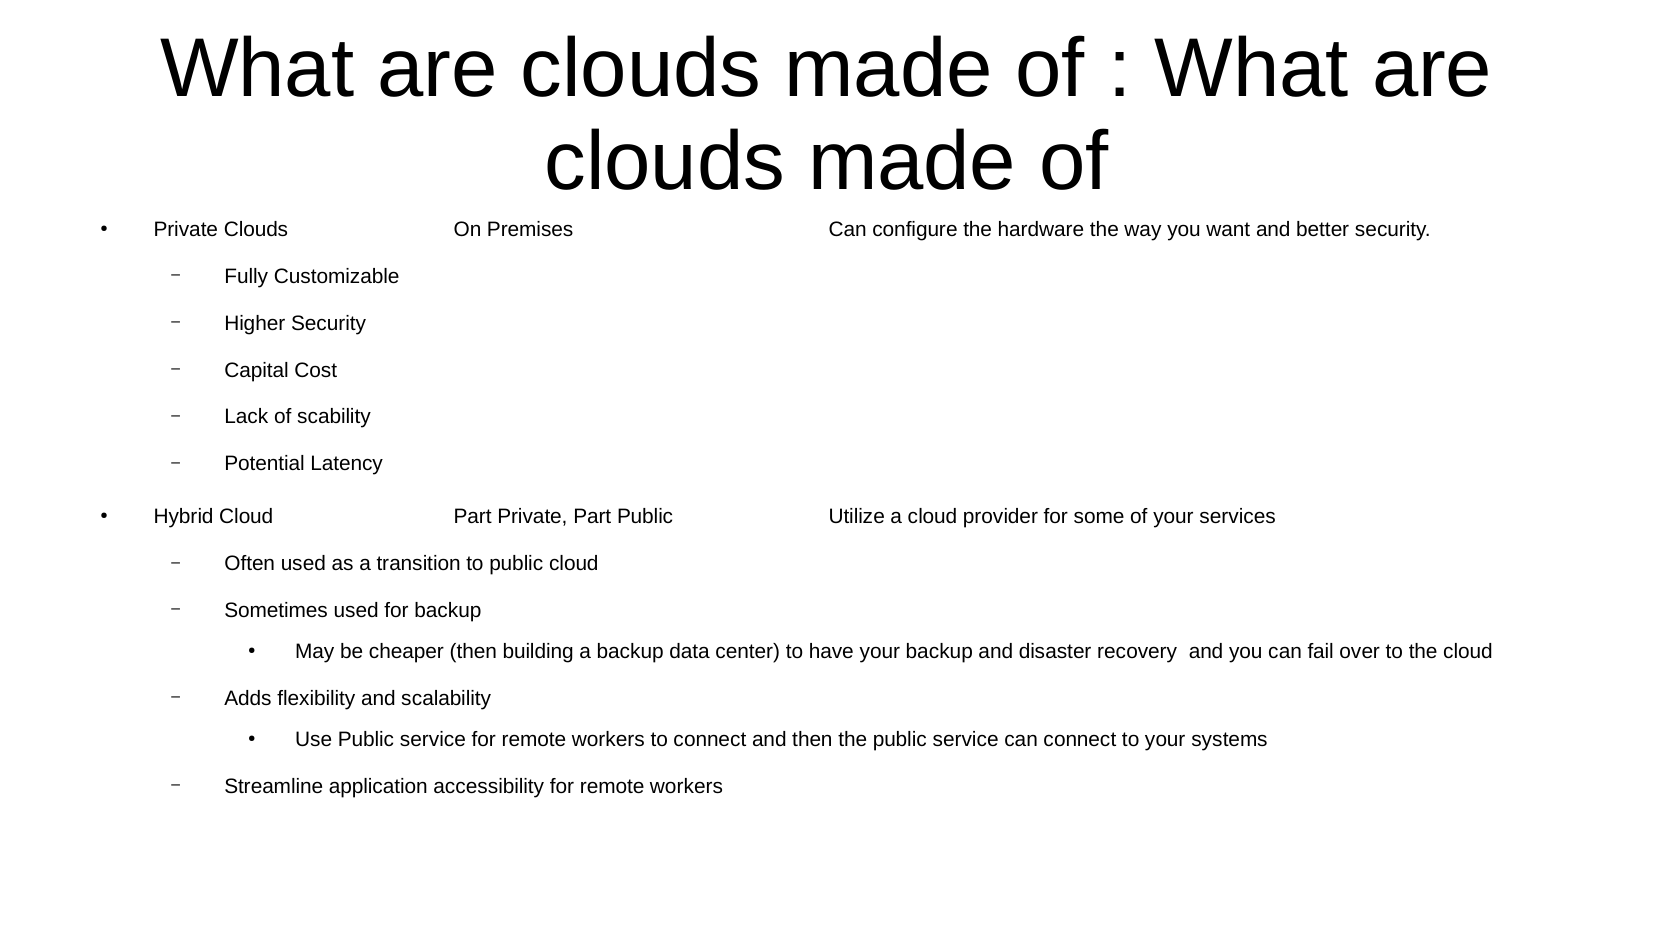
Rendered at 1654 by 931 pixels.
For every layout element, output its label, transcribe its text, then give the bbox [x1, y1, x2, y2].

title What are clouds made of : What are clouds made of [82, 21, 1571, 208]
list Private Clouds On Premises Can configure the hardware the way you want and better security. Fully Customizable Higher Security Capital Cost Lack of scability Potential Latency Hybrid Cloud Part Private, Part Public Utilize a cloud provider for some of your services Often used as a transition to public cloud Sometimes used for backup May be cheaper (then building a backup data center) to have your backup and disaster recovery and you can fail over to the cloud Adds flexibility and scalability Use Public service for remote workers to connect and then the public service can connect to your systems Streamline application accessibility for remote workers [82, 217, 1621, 916]
